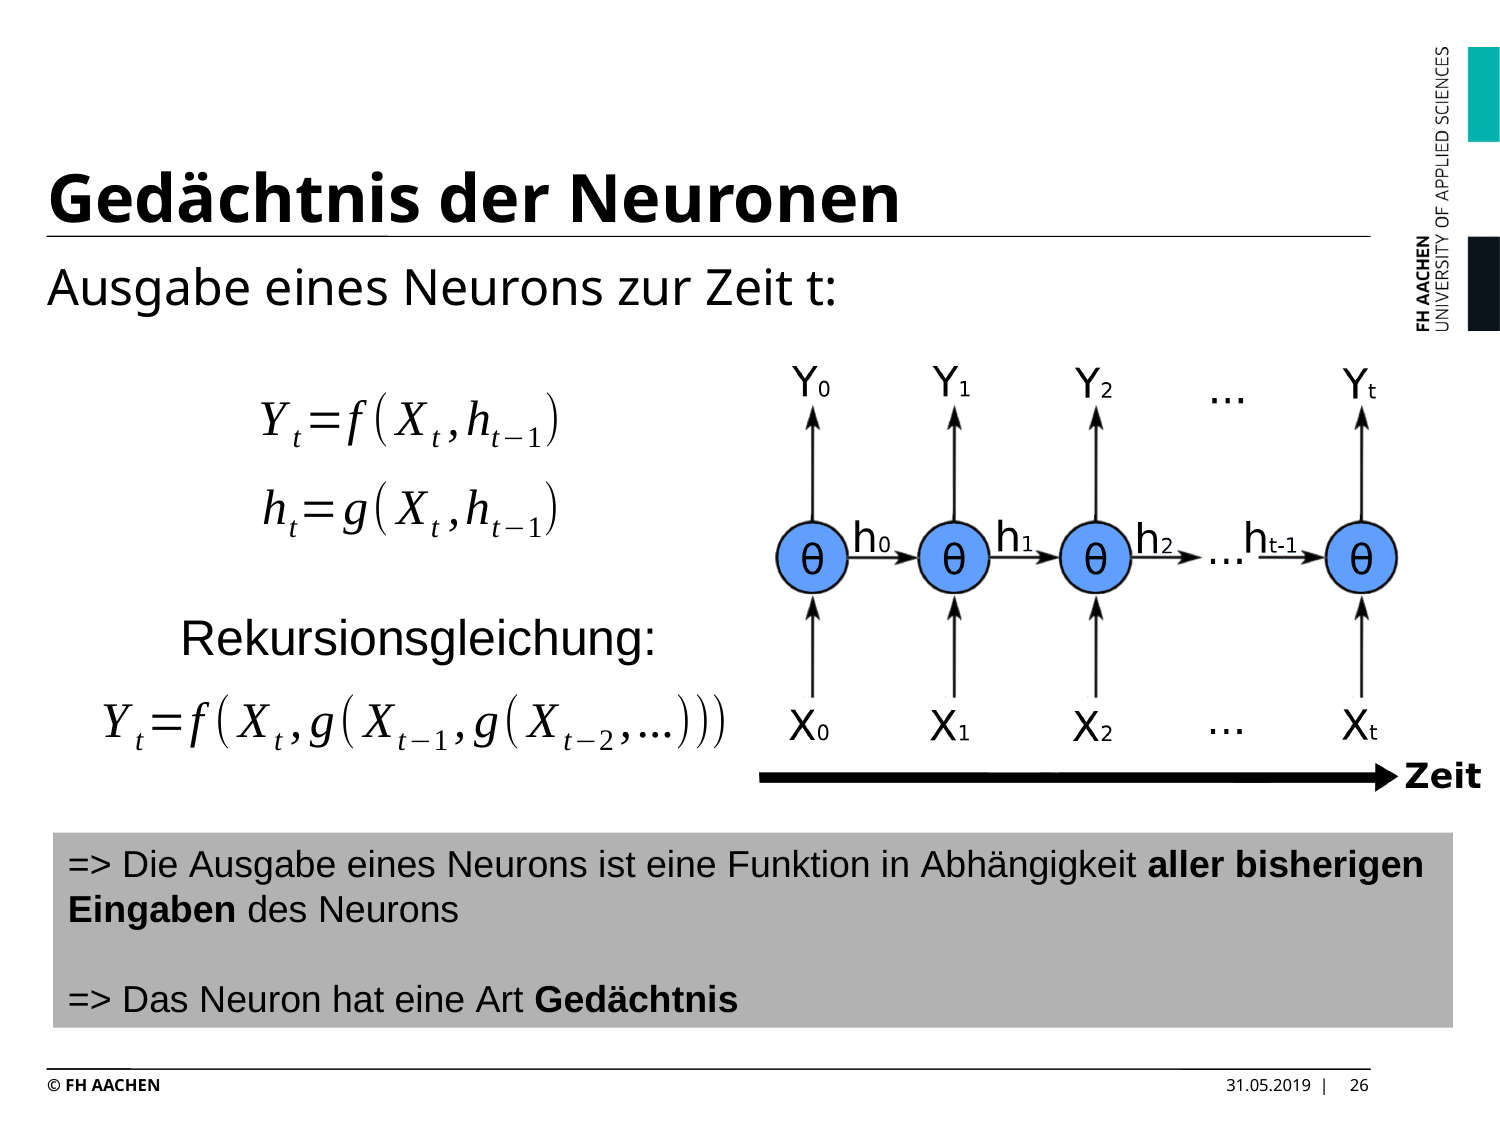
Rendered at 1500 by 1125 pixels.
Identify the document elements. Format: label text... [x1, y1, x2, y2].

text_box => Die Ausgabe eines Neurons ist eine Funktion in Abhängigkeit aller bisherigen Eingaben des Neurons => Das Neuron hat eine Art Gedächtnis [53, 832, 1453, 1028]
title Gedächtnis der Neuronen [47, 153, 1371, 237]
text_box Rekursionsgleichung: [165, 598, 673, 674]
chart [94, 692, 734, 756]
picture [759, 366, 1481, 792]
list Ausgabe eines Neurons zur Zeit t: [47, 255, 1371, 1047]
picture [1404, 47, 1500, 331]
chart [251, 389, 567, 454]
chart [255, 479, 567, 544]
